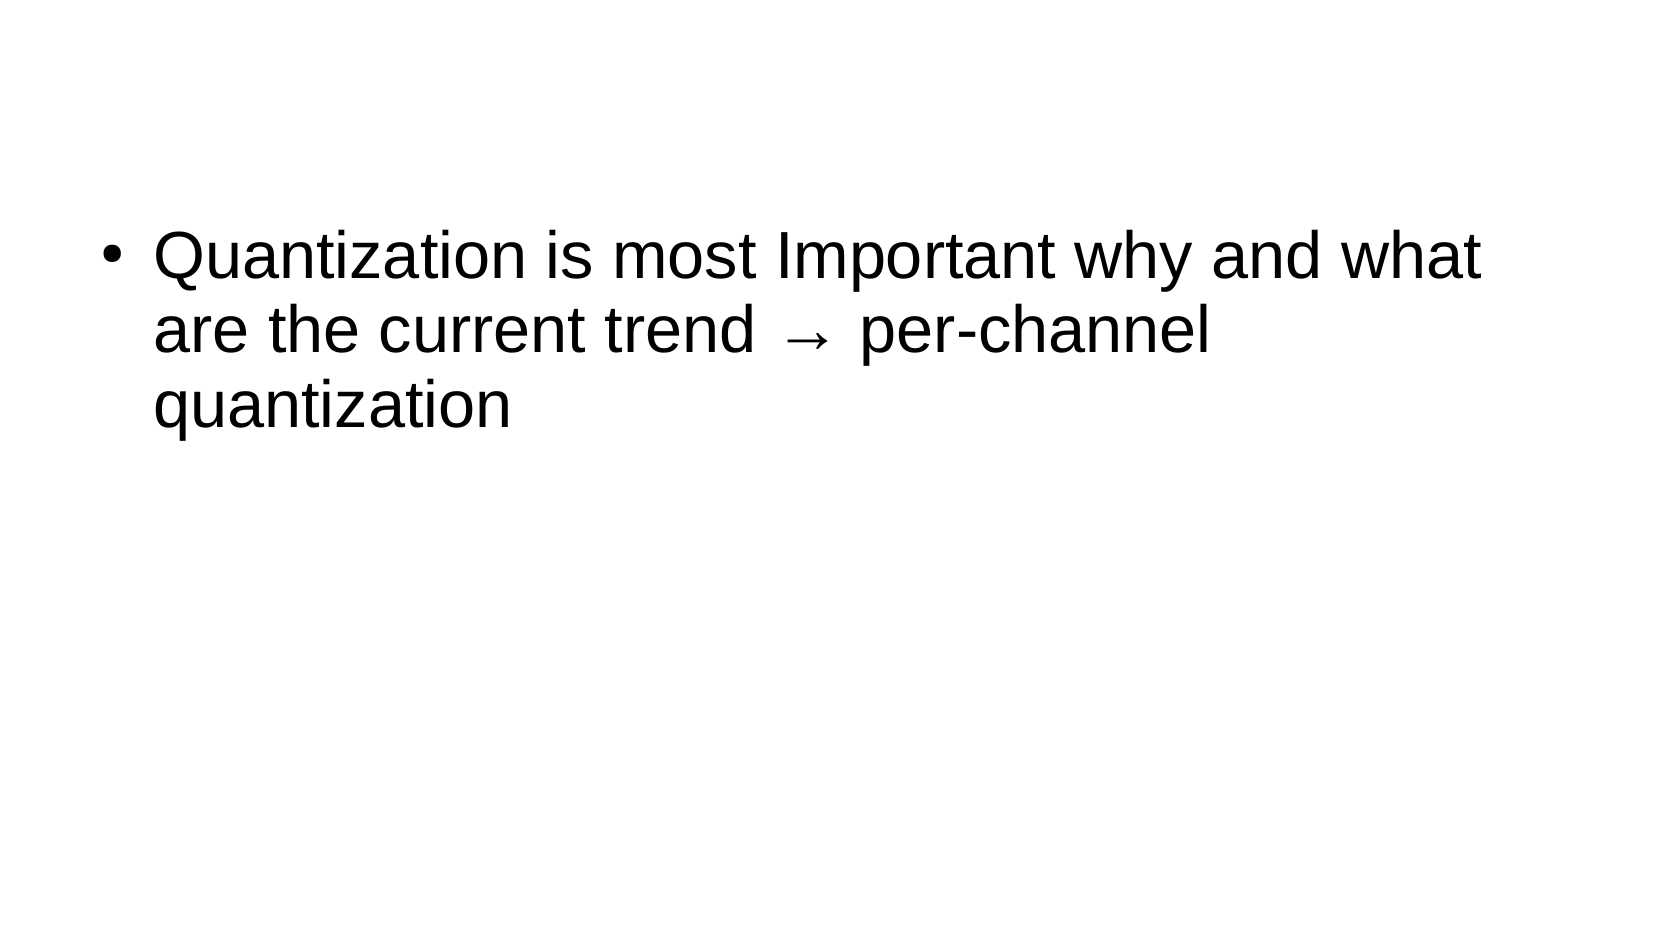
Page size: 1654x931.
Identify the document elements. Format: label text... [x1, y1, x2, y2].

list Quantization is most Important why and what are the current trend → per-channel quantization [82, 217, 1571, 758]
